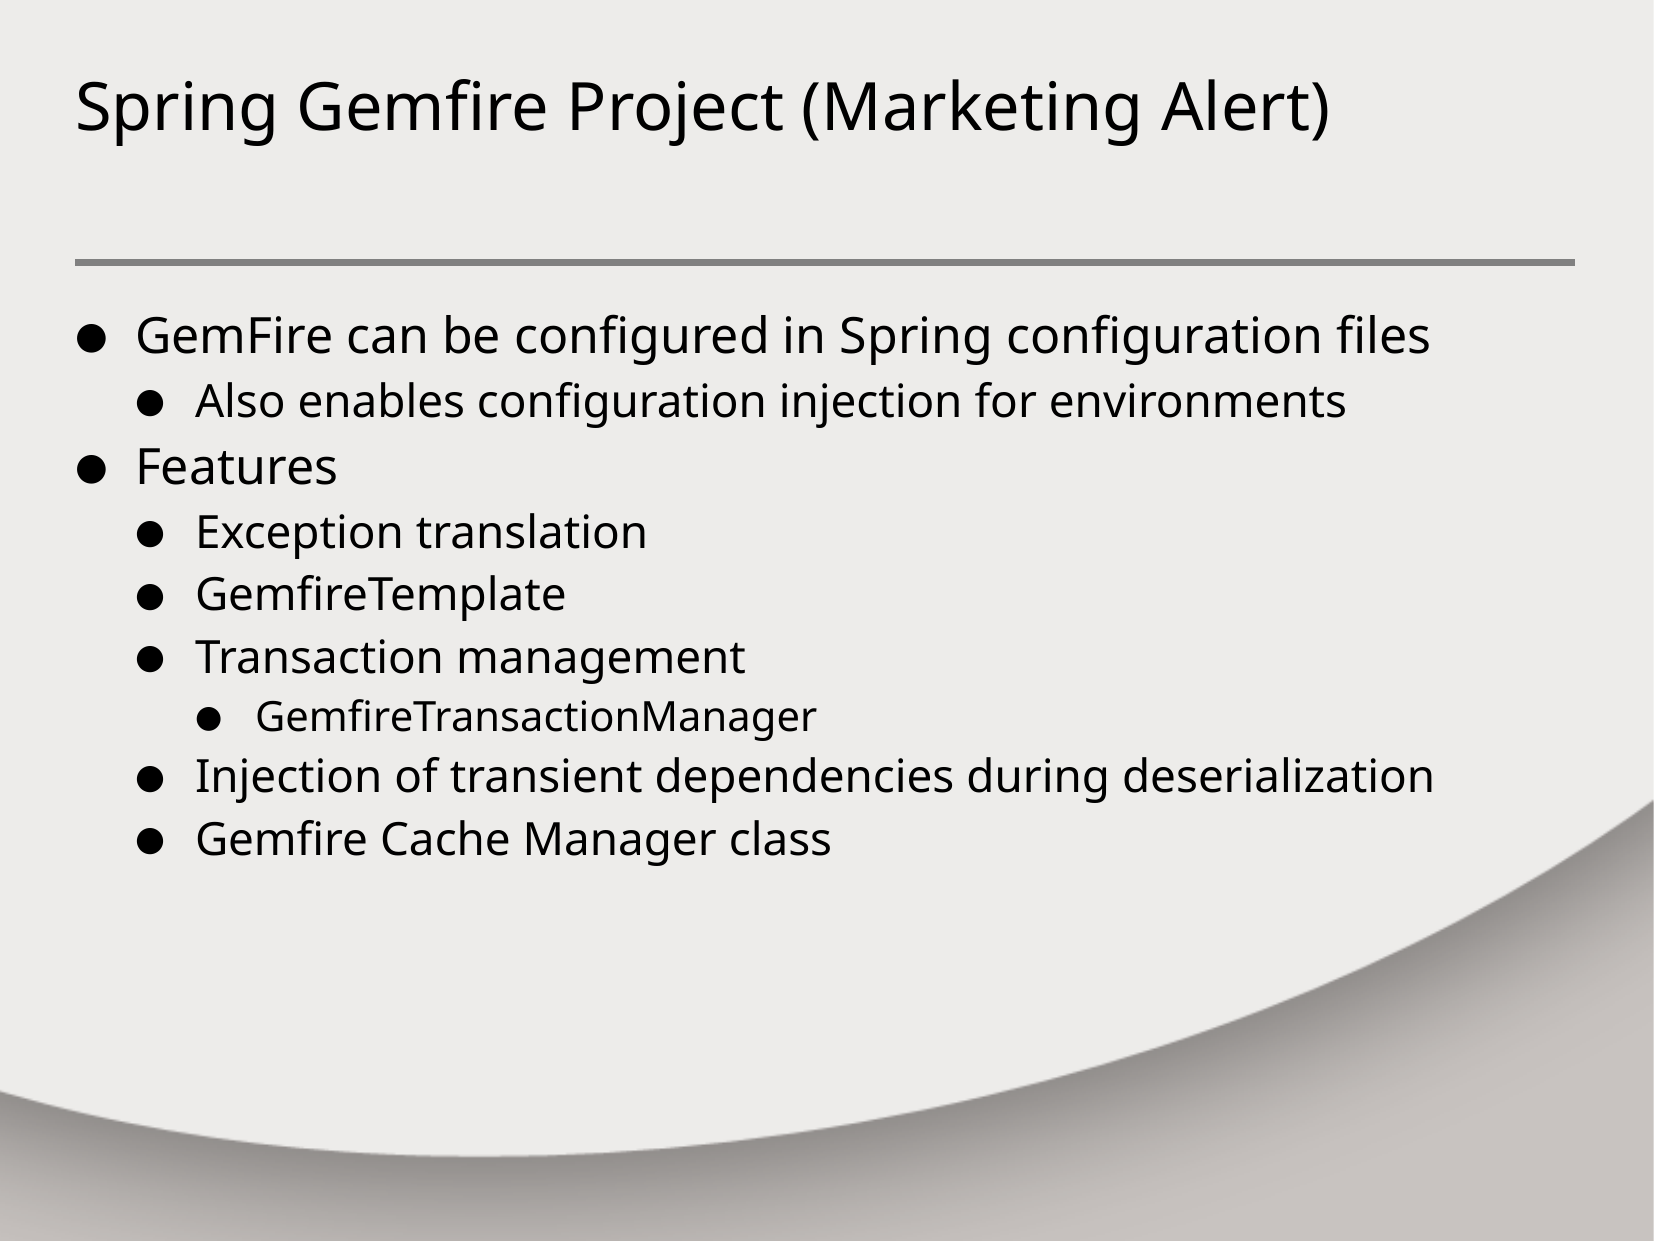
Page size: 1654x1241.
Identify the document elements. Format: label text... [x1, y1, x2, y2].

title Spring Gemfire Project (Marketing Alert) [75, 75, 1576, 226]
picture [0, 0, 1654, 1241]
list GemFire can be configured in Spring configuration files Also enables configuration injection for environments Features Exception translation GemfireTemplate Transaction management GemfireTransactionManager Injection of transient dependencies during deserialization Gemfire Cache Manager class [75, 300, 1576, 1163]
